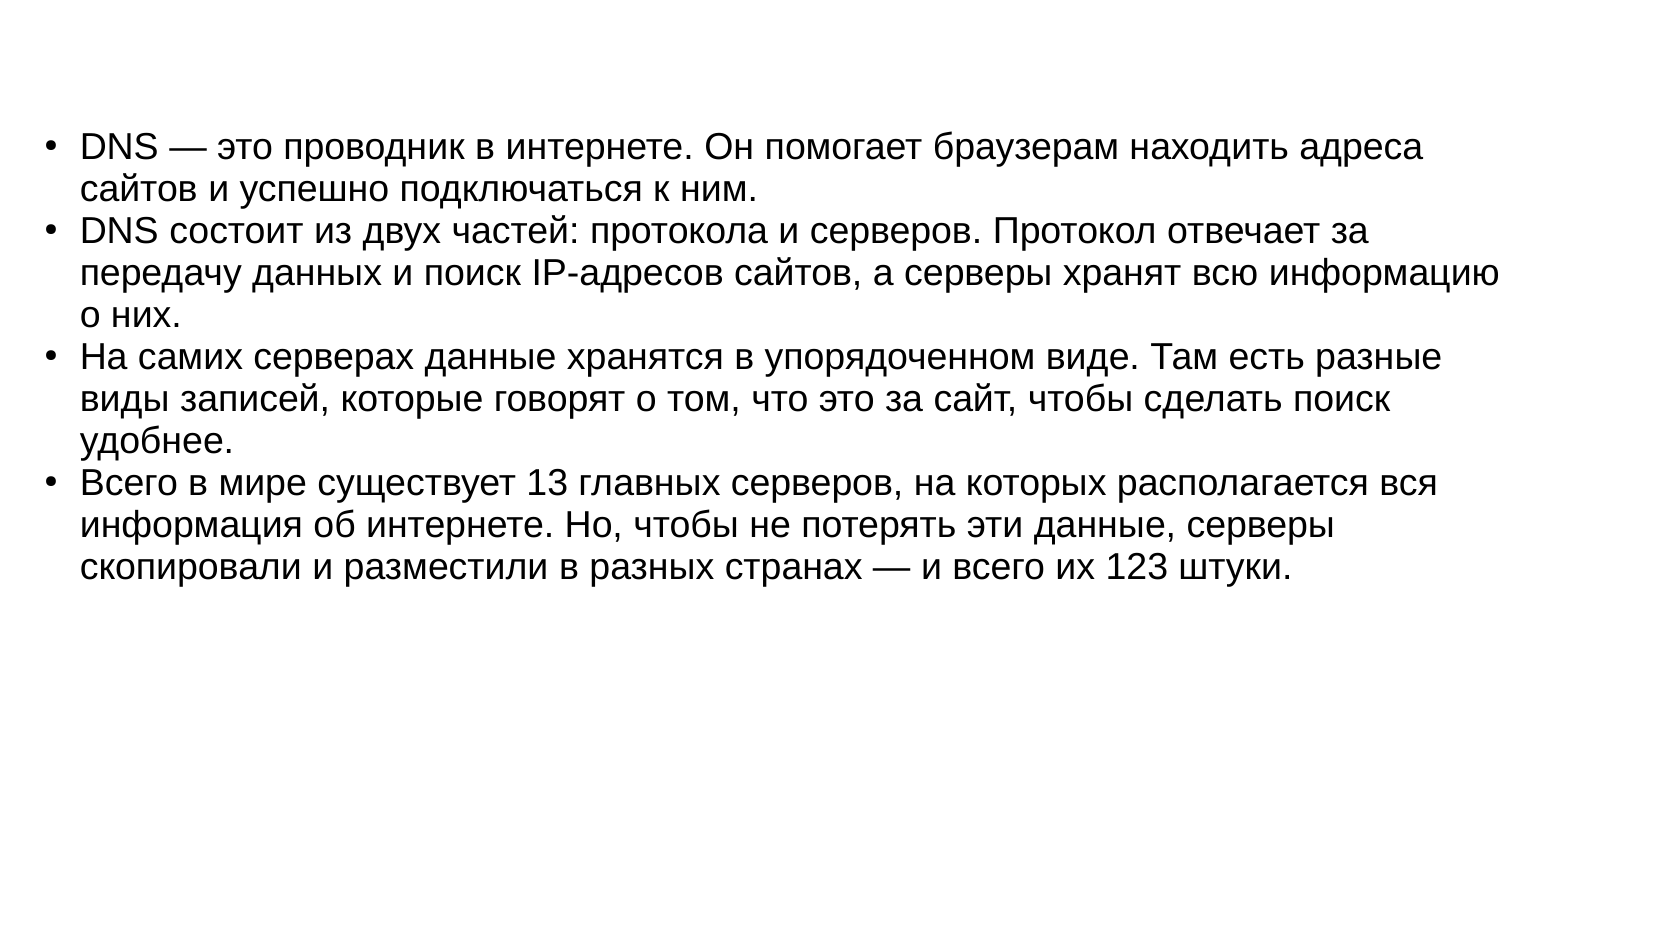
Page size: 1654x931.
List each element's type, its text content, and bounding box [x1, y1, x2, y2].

text_box DNS — это проводник в интернете. Он помогает браузерам находить адреса сайтов и успешно подключаться к ним. DNS состоит из двух частей: протокола и серверов. Протокол отвечает за передачу данных и поиск IP-адресов сайтов, а серверы хранят всю информацию о них. На самих серверах данные хранятся в упорядоченном виде. Там есть разные виды записей, которые говорят о том, что это за сайт, чтобы сделать поиск удобнее. Всего в мире существует 13 главных серверов, на которых располагается вся информация об интернете. Но, чтобы не потерять эти данные, серверы скопировали и разместили в разных странах — и всего их 123 штуки. [29, 118, 1536, 621]
